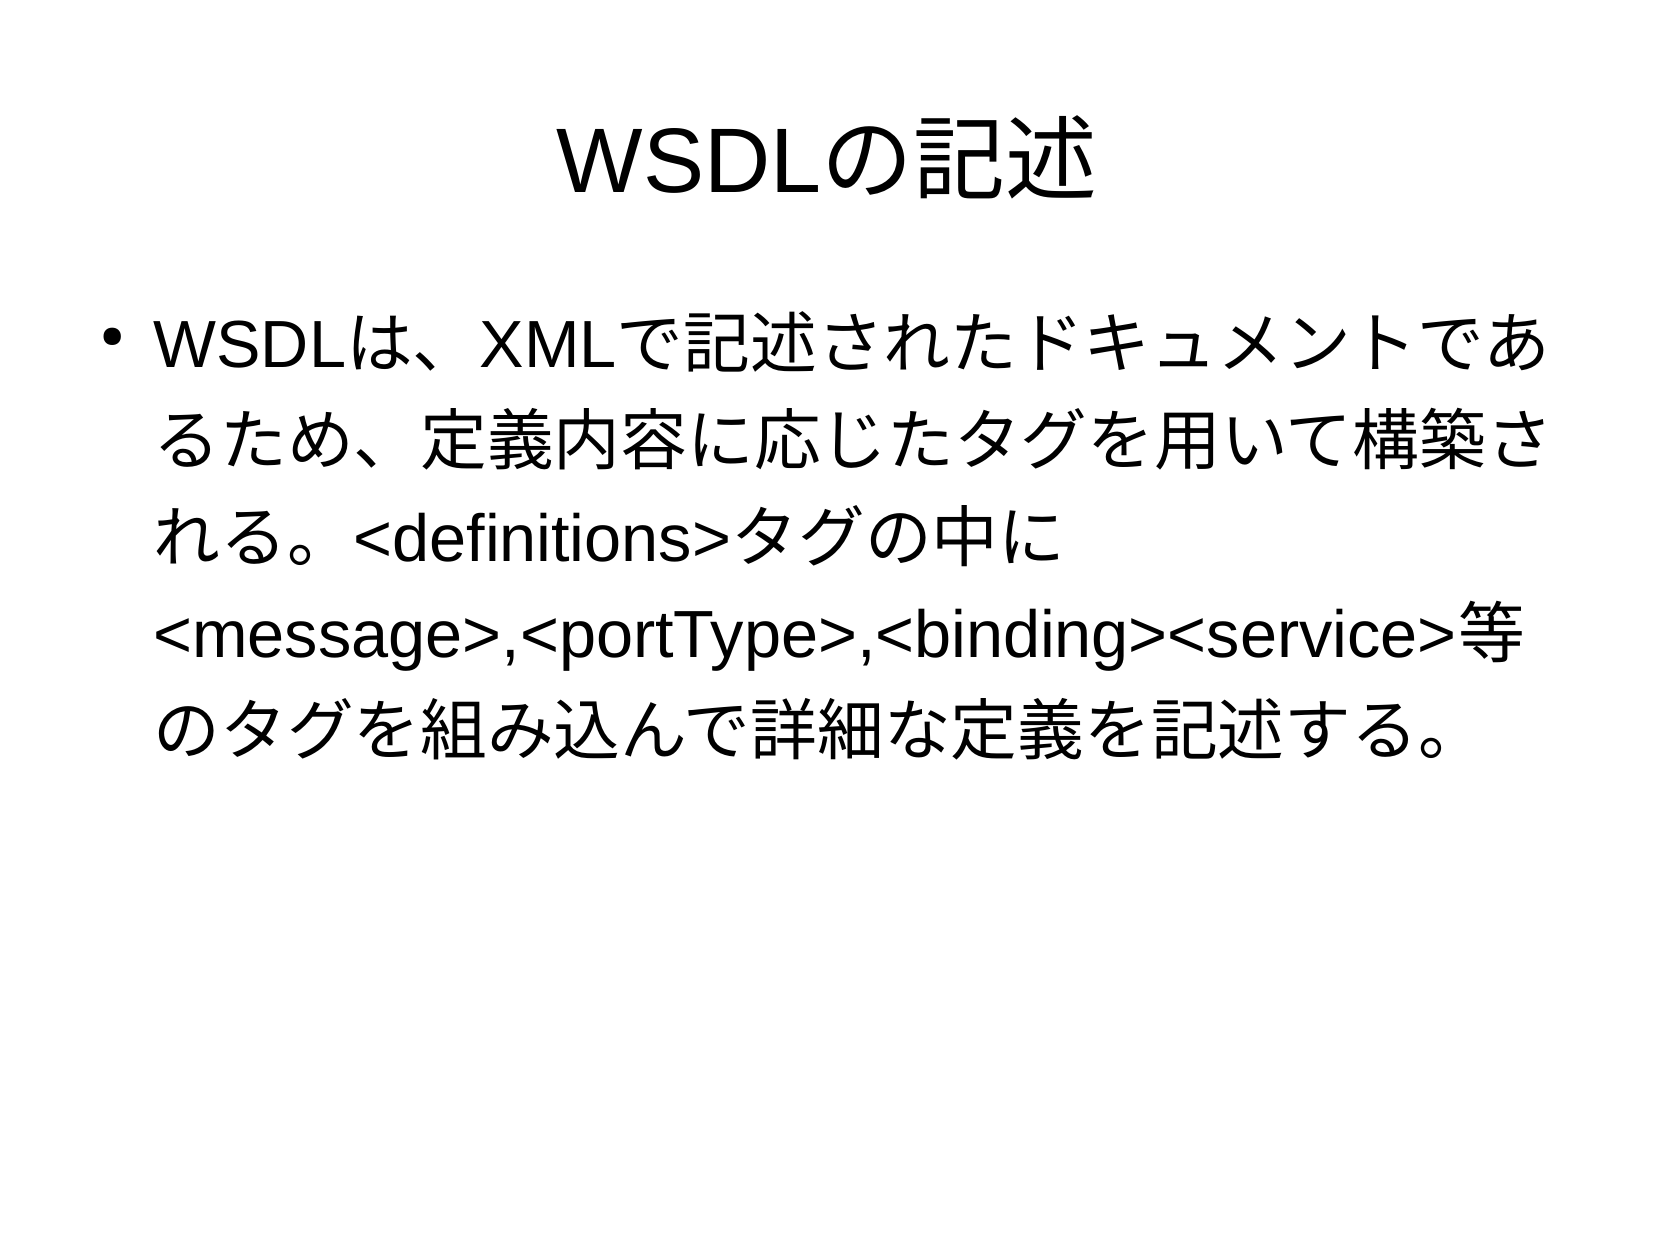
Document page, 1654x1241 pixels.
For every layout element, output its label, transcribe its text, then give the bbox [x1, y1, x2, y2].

list WSDLは、XMLで記述されたドキュメントであるため、定義内容に応じたタグを用いて構築される。<definitions>タグの中に<message>,<portType>,<binding><service>等のタグを組み込んで詳細な定義を記述する。 [82, 290, 1571, 1109]
title WSDLの記述 [82, 49, 1571, 257]
